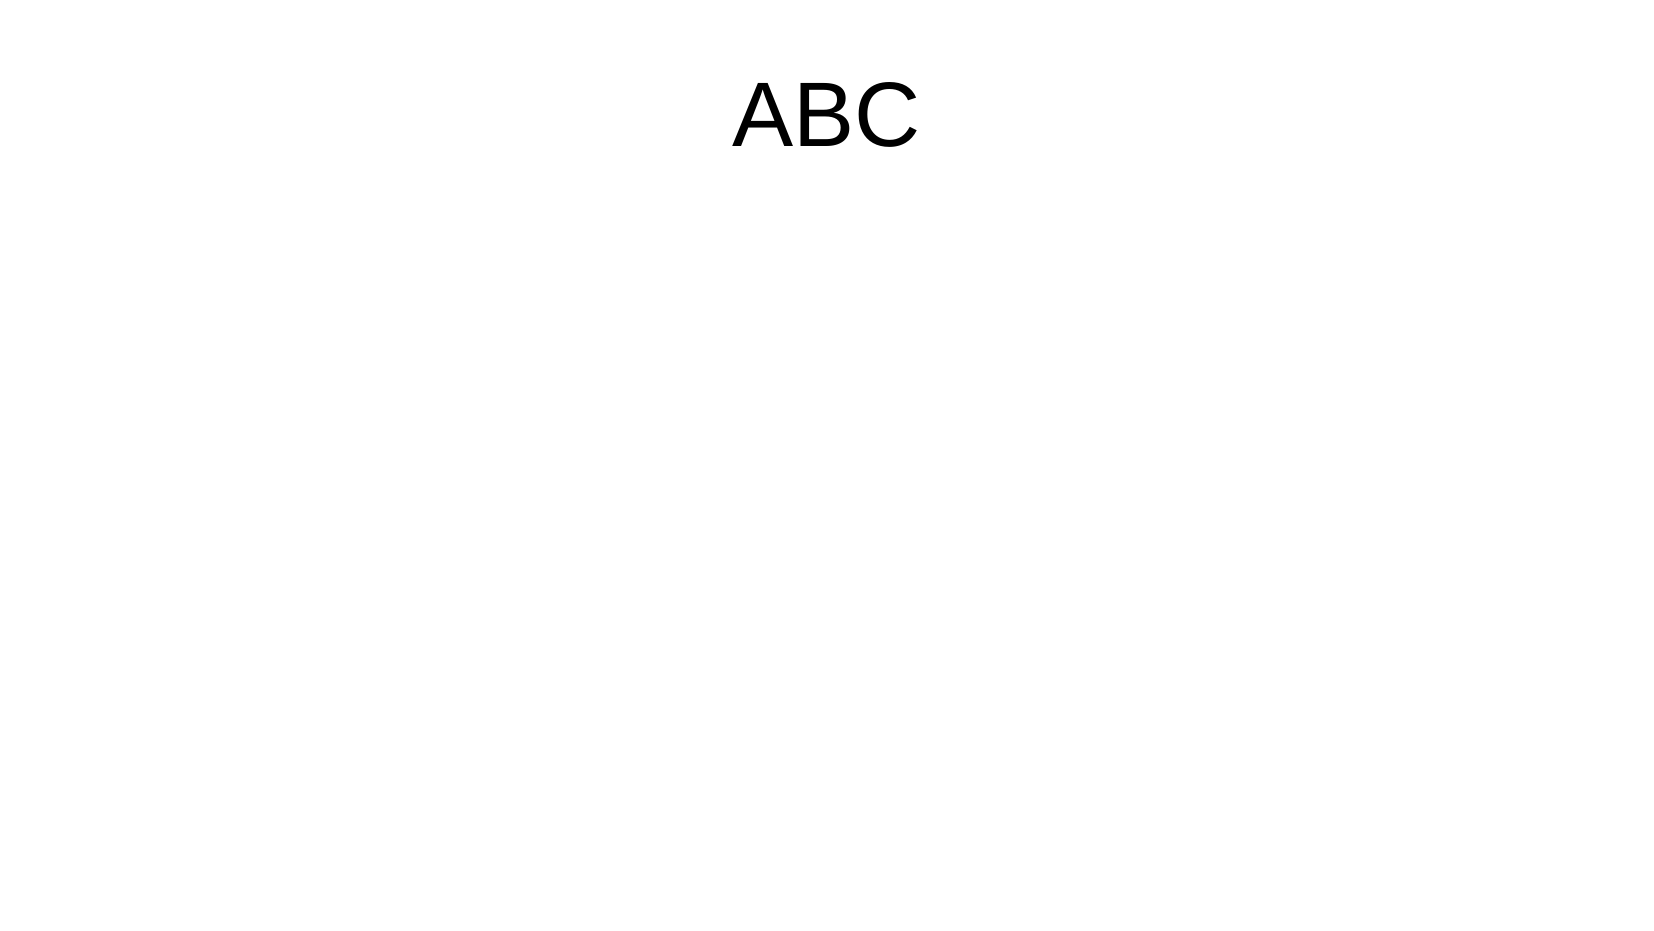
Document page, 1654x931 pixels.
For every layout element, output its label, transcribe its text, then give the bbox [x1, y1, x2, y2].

title ABC [82, 37, 1571, 193]
